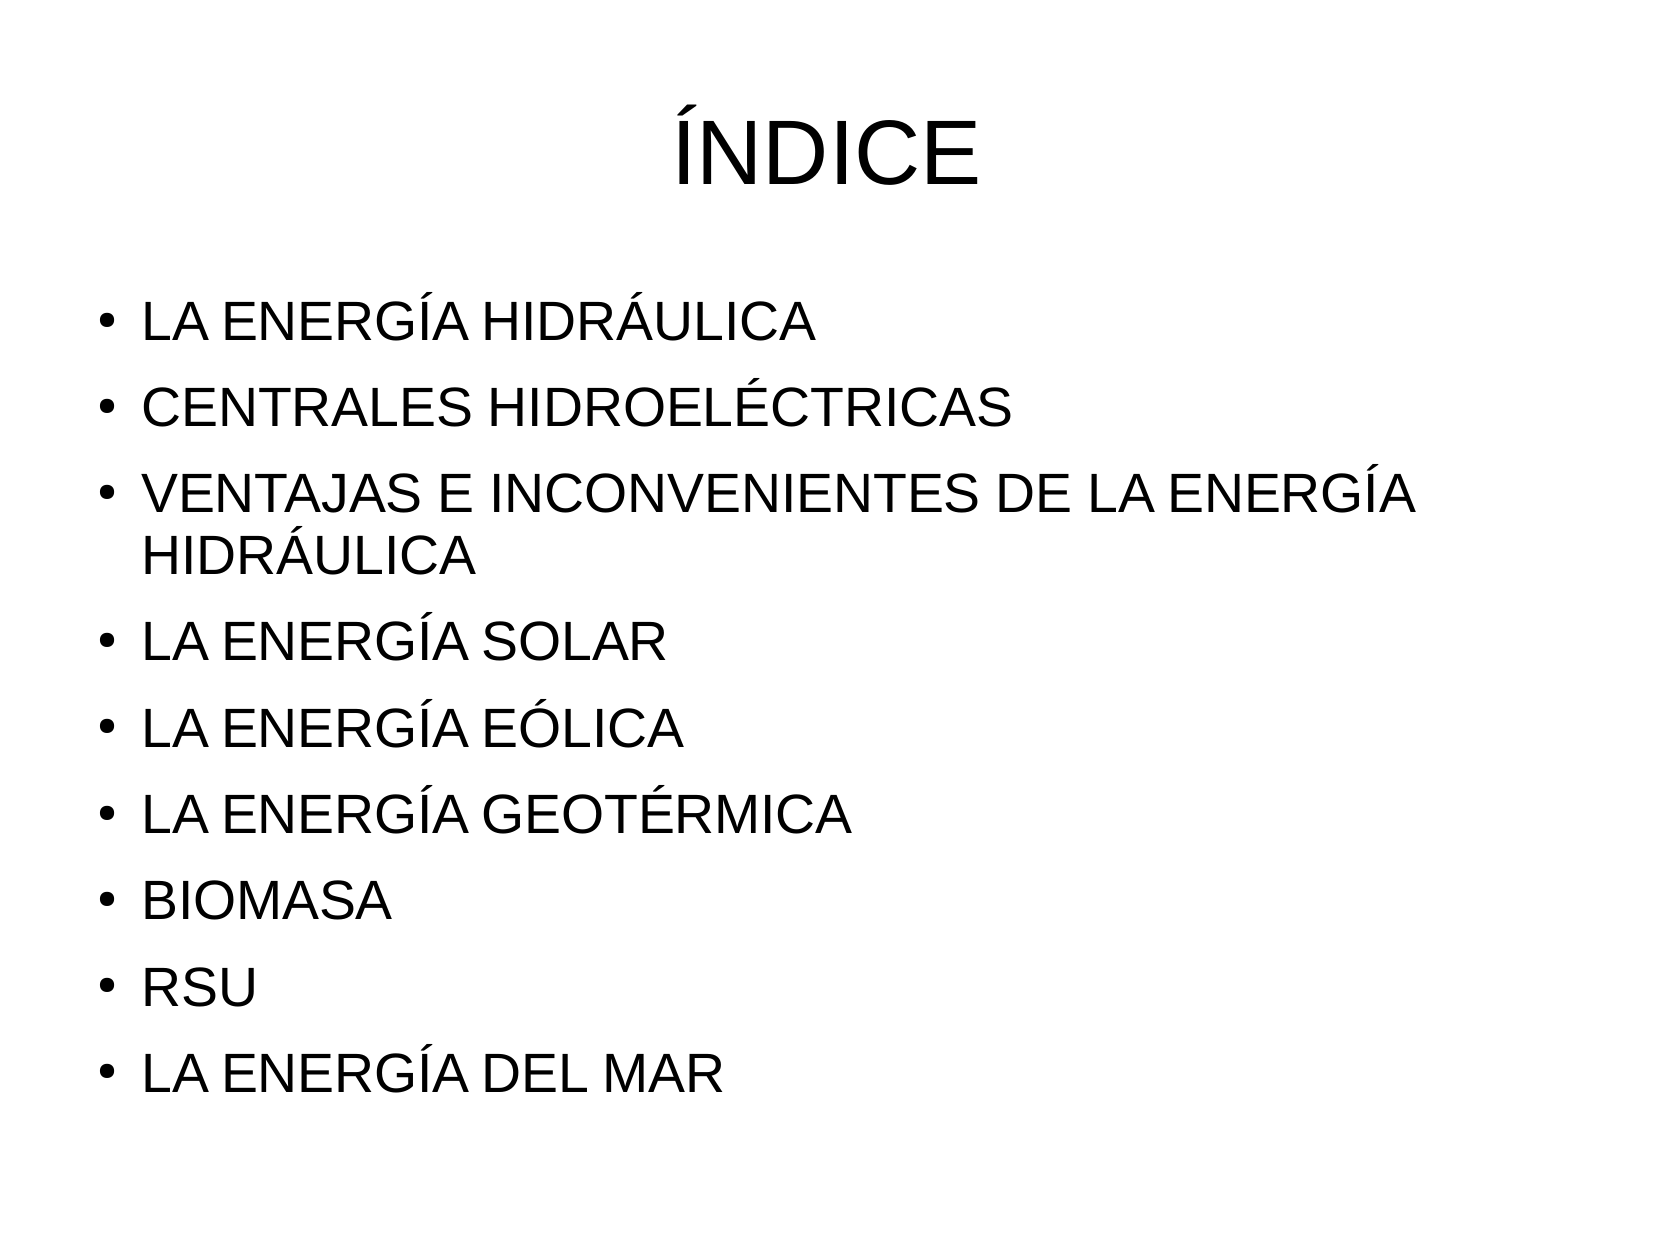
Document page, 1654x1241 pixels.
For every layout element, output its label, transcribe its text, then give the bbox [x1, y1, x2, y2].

list LA ENERGÍA HIDRÁULICA CENTRALES HIDROELÉCTRICAS VENTAJAS E INCONVENIENTES DE LA ENERGÍA HIDRÁULICA LA ENERGÍA SOLAR LA ENERGÍA EÓLICA LA ENERGÍA GEOTÉRMICA BIOMASA RSU LA ENERGÍA DEL MAR [82, 290, 1571, 1109]
title ÍNDICE [82, 49, 1571, 257]
